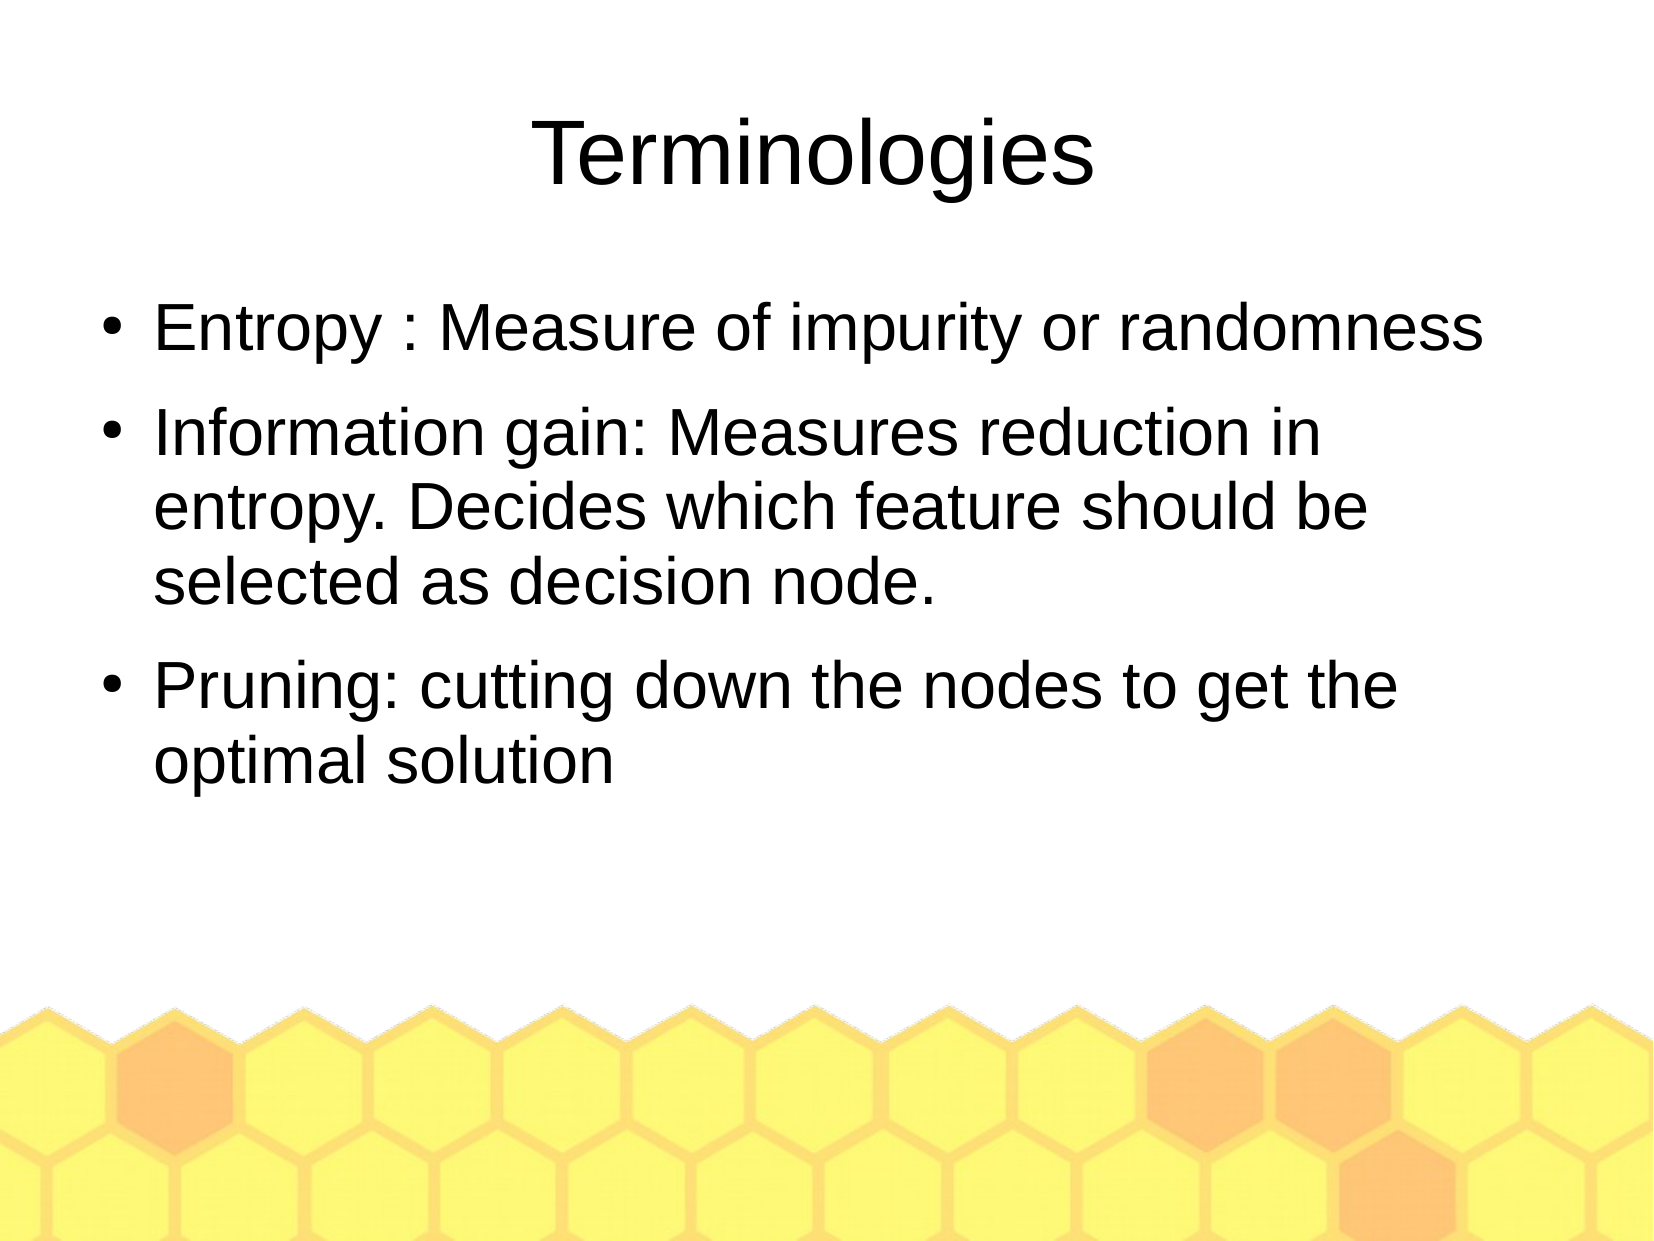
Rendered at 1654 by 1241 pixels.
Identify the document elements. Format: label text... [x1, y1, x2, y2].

list Entropy : Measure of impurity or randomness Information gain: Measures reduction in entropy. Decides which feature should be selected as decision node. Pruning: cutting down the nodes to get the optimal solution [82, 290, 1571, 1010]
title Terminologies [82, 49, 1571, 257]
picture [0, 1001, 1654, 1241]
